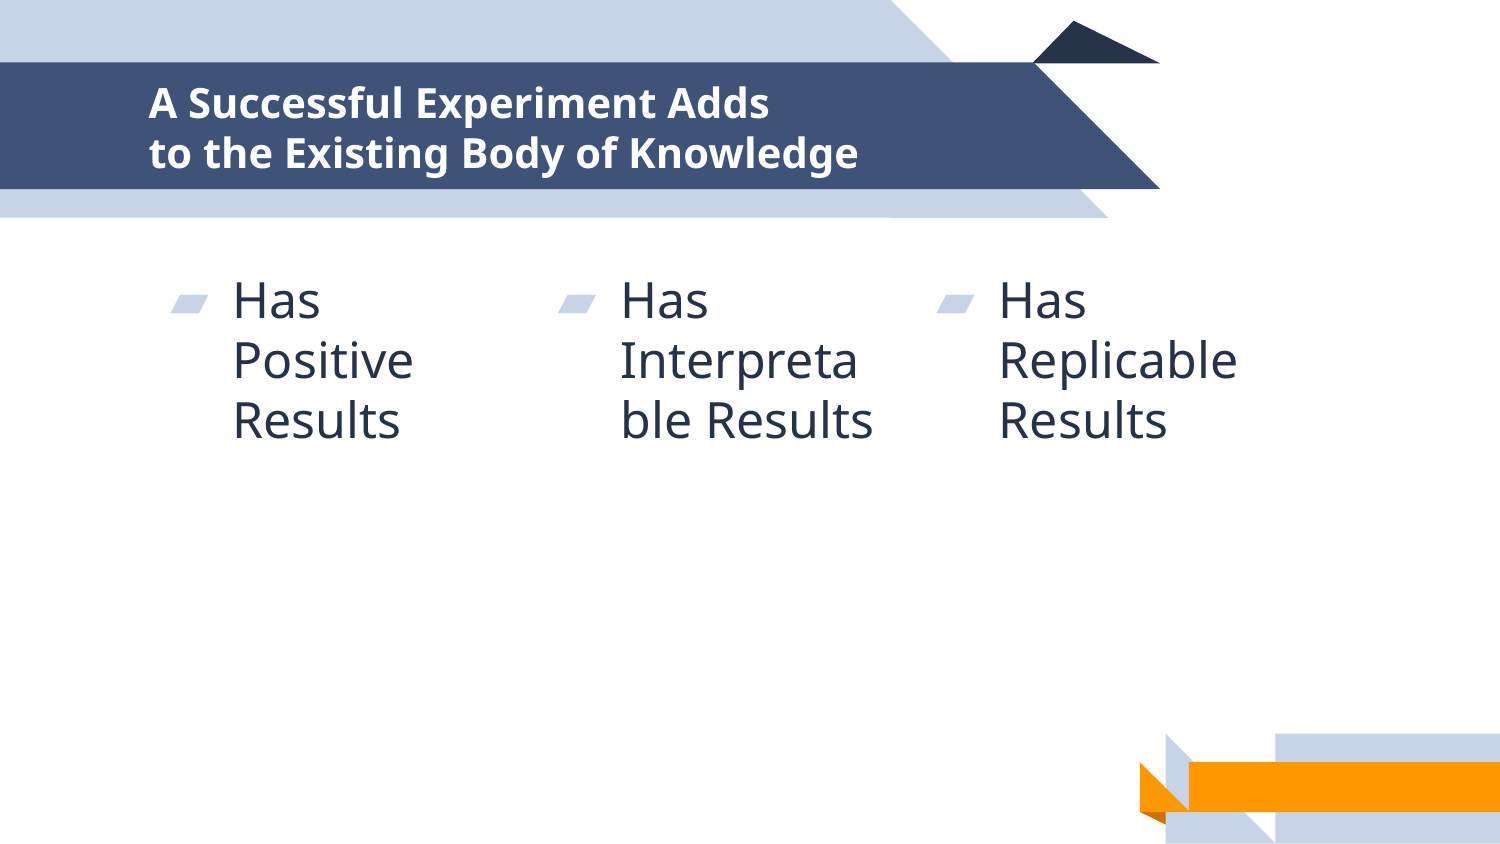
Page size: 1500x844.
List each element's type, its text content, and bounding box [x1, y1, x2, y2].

title A Successful Experiment Adds to the Existing Body of Knowledge [133, 64, 997, 190]
list Has Replicable Results [908, 253, 1278, 698]
list Has Interpretable Results [530, 253, 900, 698]
list Has Positive Results [142, 253, 512, 698]
